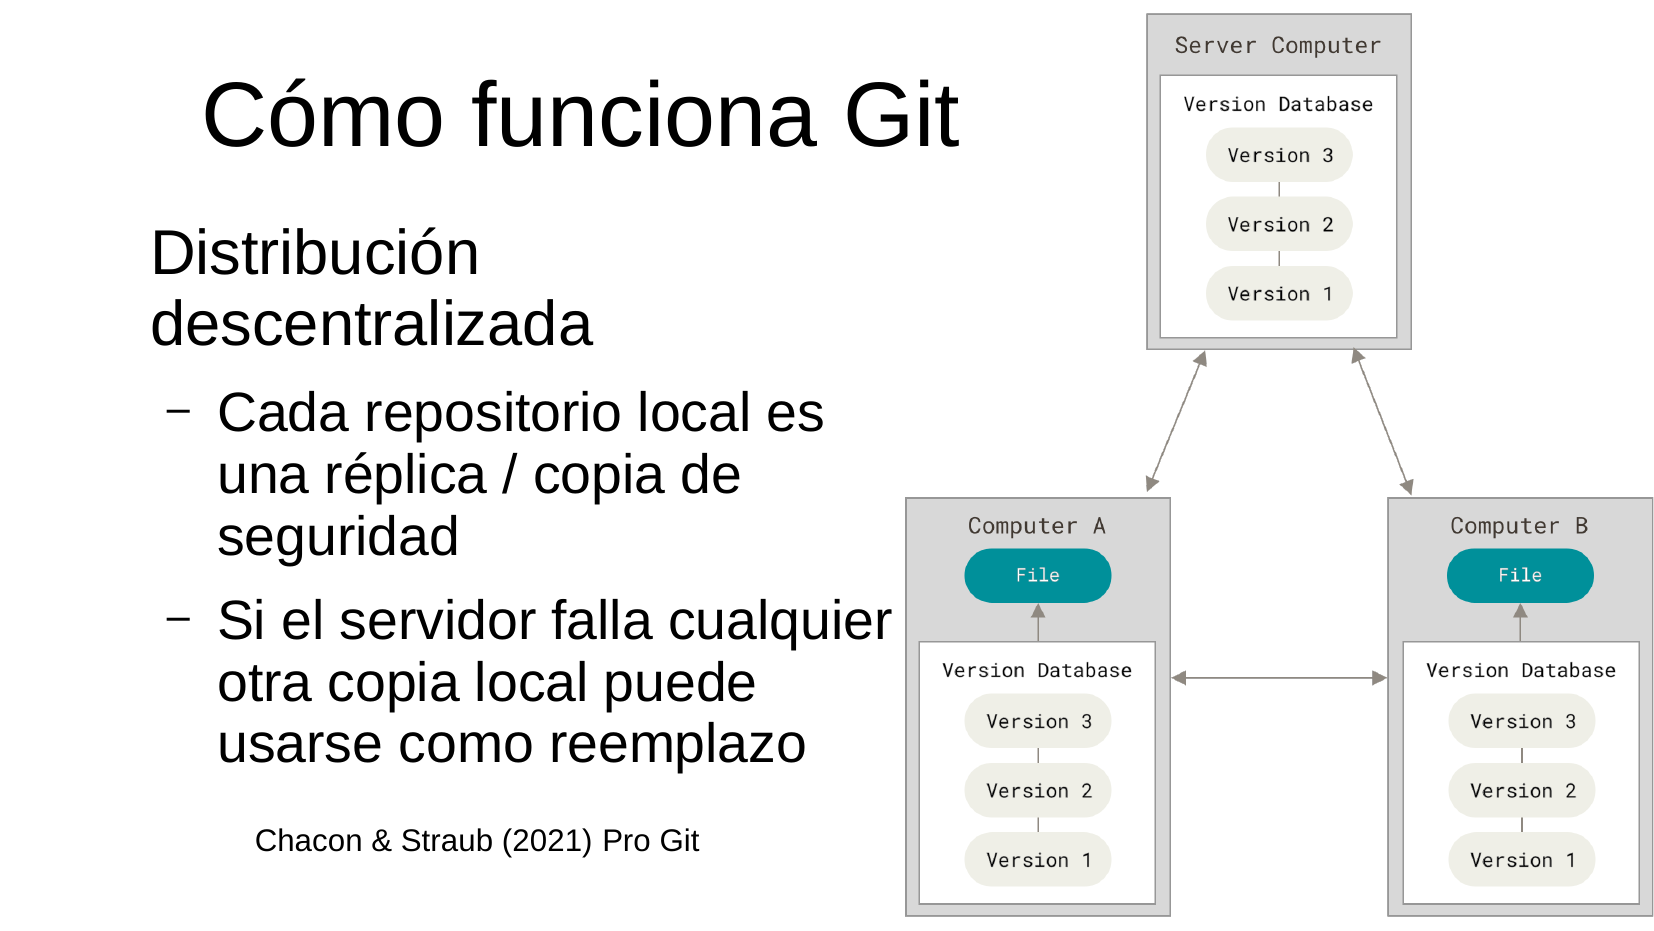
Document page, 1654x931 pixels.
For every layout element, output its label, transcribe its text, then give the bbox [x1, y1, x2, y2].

list Distribución descentralizada Cada repositorio local es una réplica / copia de seguridad Si el servidor falla cualquier otra copia local puede usarse como reemplazo [82, 217, 890, 781]
picture [890, 0, 1654, 931]
text_box Chacon & Straub (2021) Pro Git [240, 816, 856, 871]
title Cómo funciona Git [82, 37, 890, 193]
